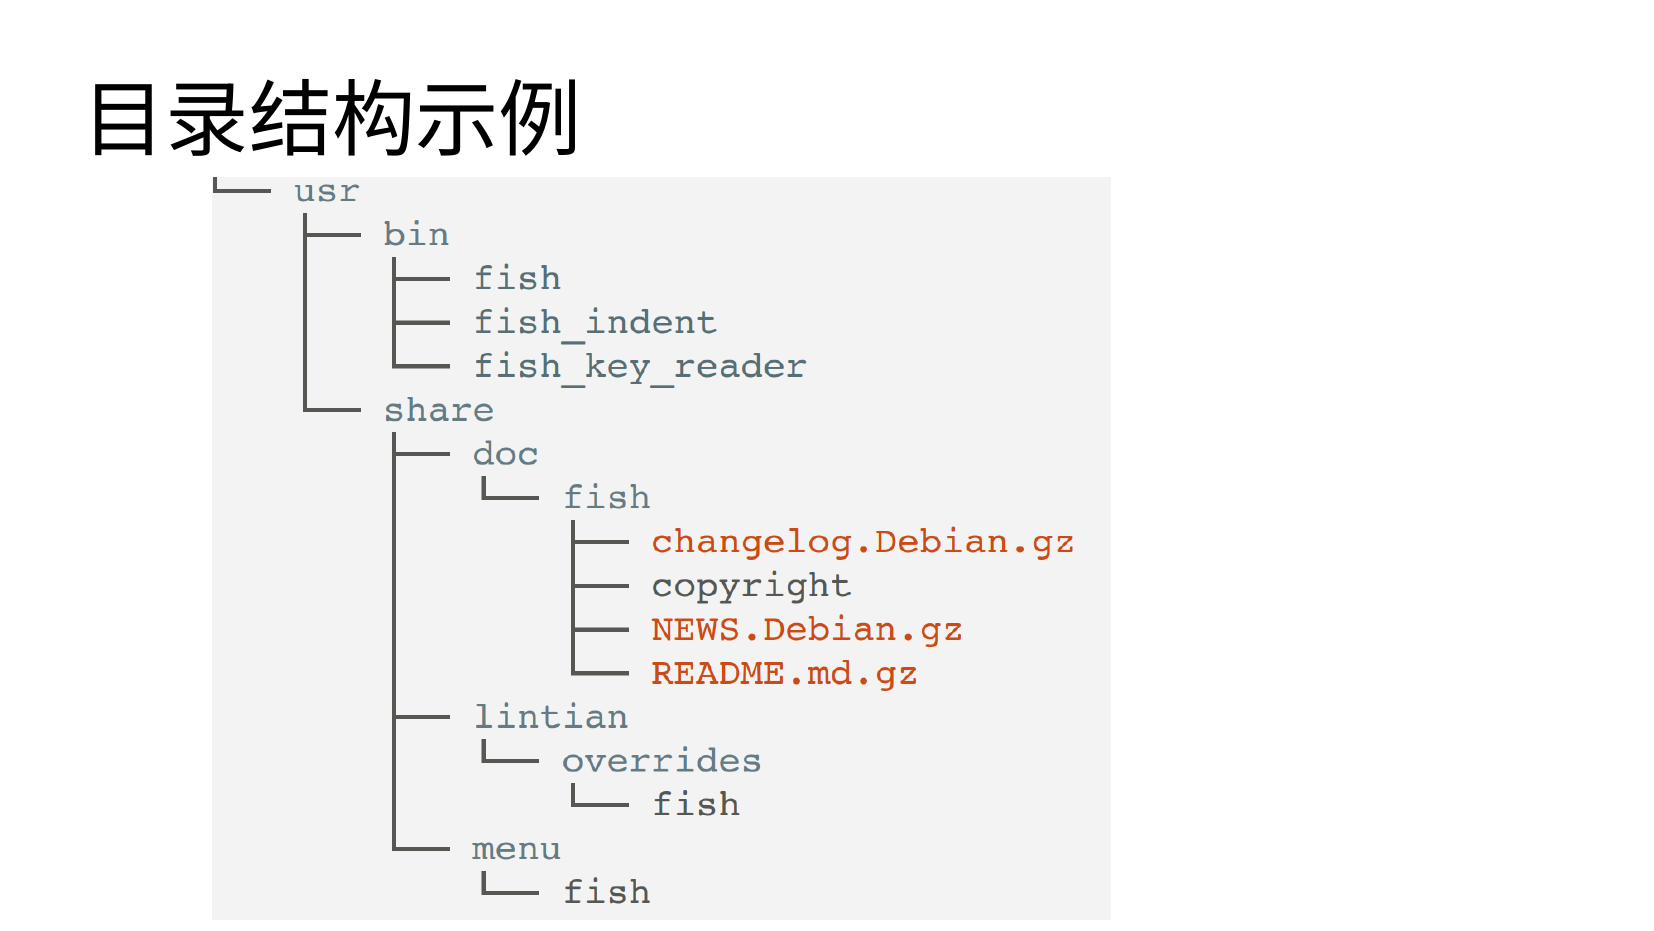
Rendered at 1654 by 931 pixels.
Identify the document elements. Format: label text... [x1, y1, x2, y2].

picture [212, 177, 1111, 920]
title 目录结构示例 [82, 37, 1571, 189]
